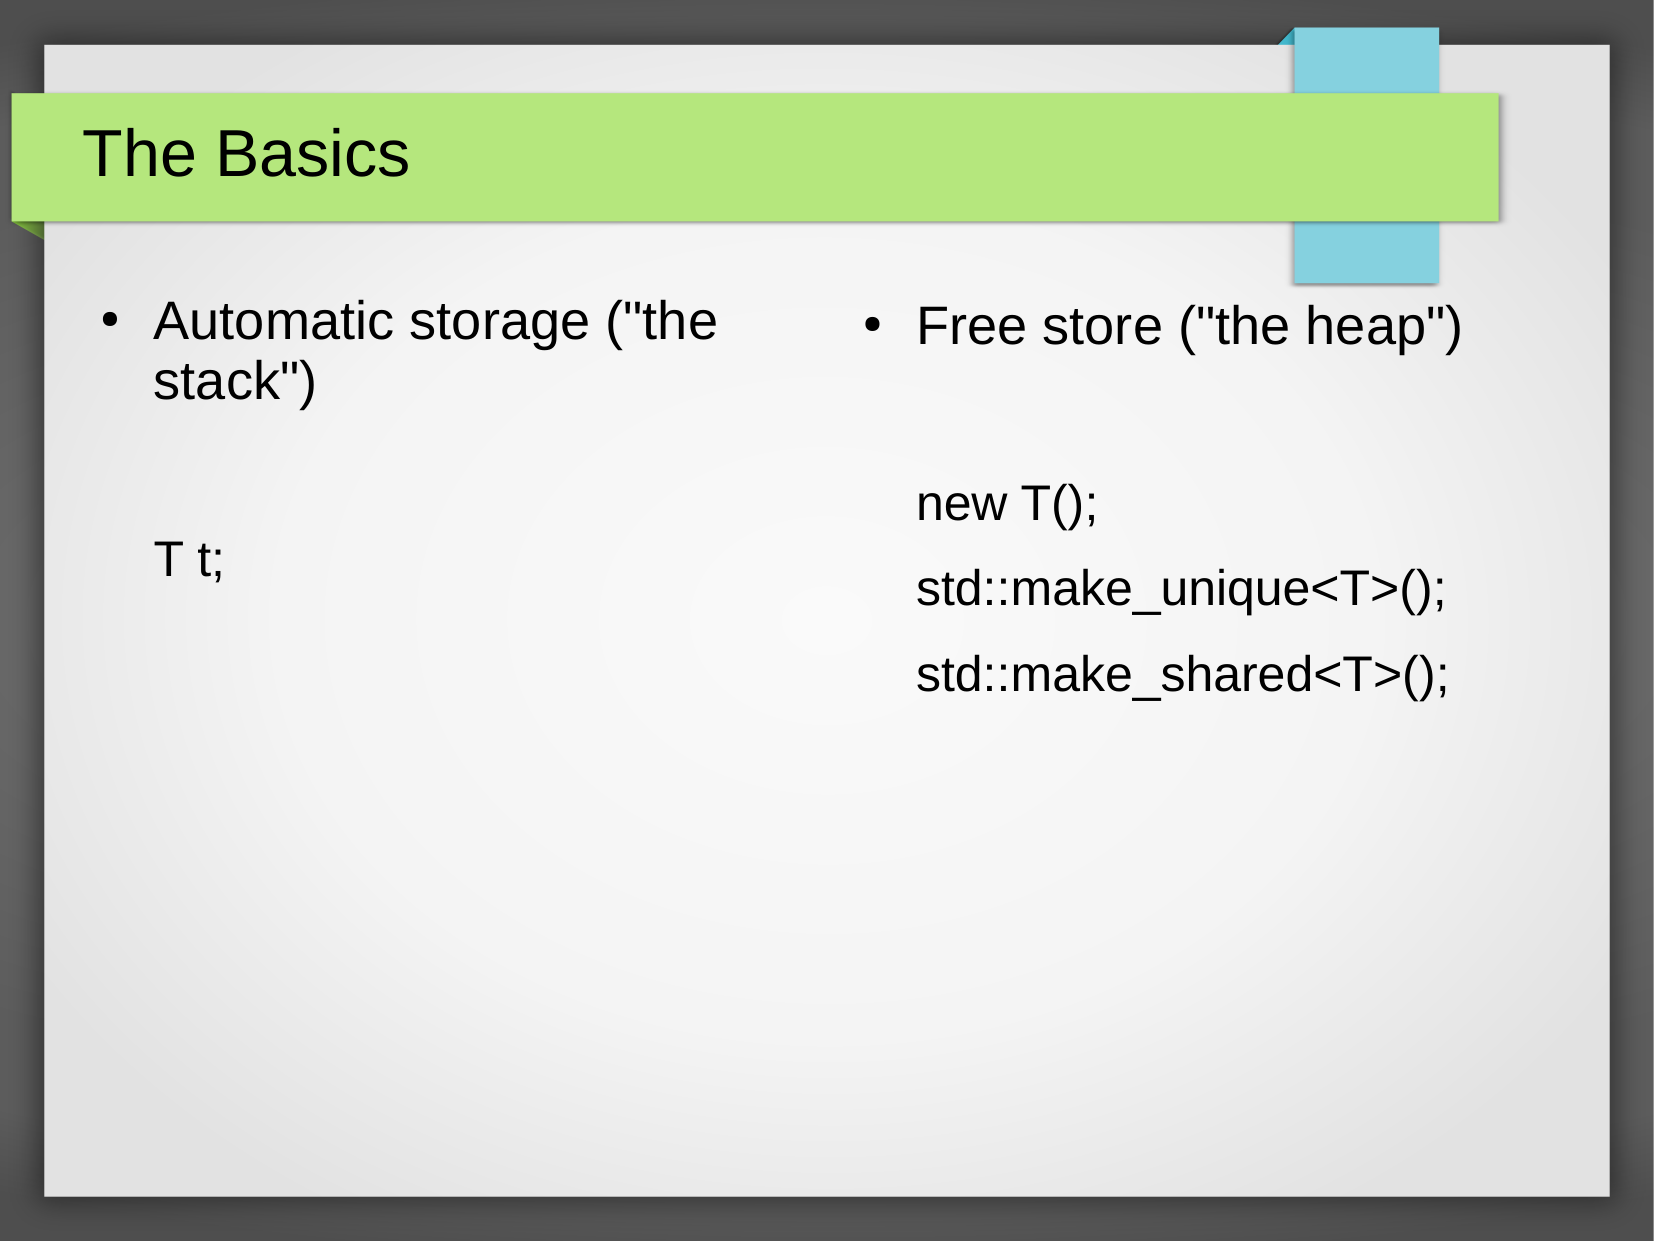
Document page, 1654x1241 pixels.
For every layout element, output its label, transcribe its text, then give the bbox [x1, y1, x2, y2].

list Automatic storage ("the stack") T t; [82, 290, 809, 1010]
picture [0, 0, 1654, 1241]
title The Basics [82, 94, 1264, 213]
list Free store ("the heap") new T(); std::make_unique<T>(); std::make_shared<T>(); [845, 295, 1572, 1015]
